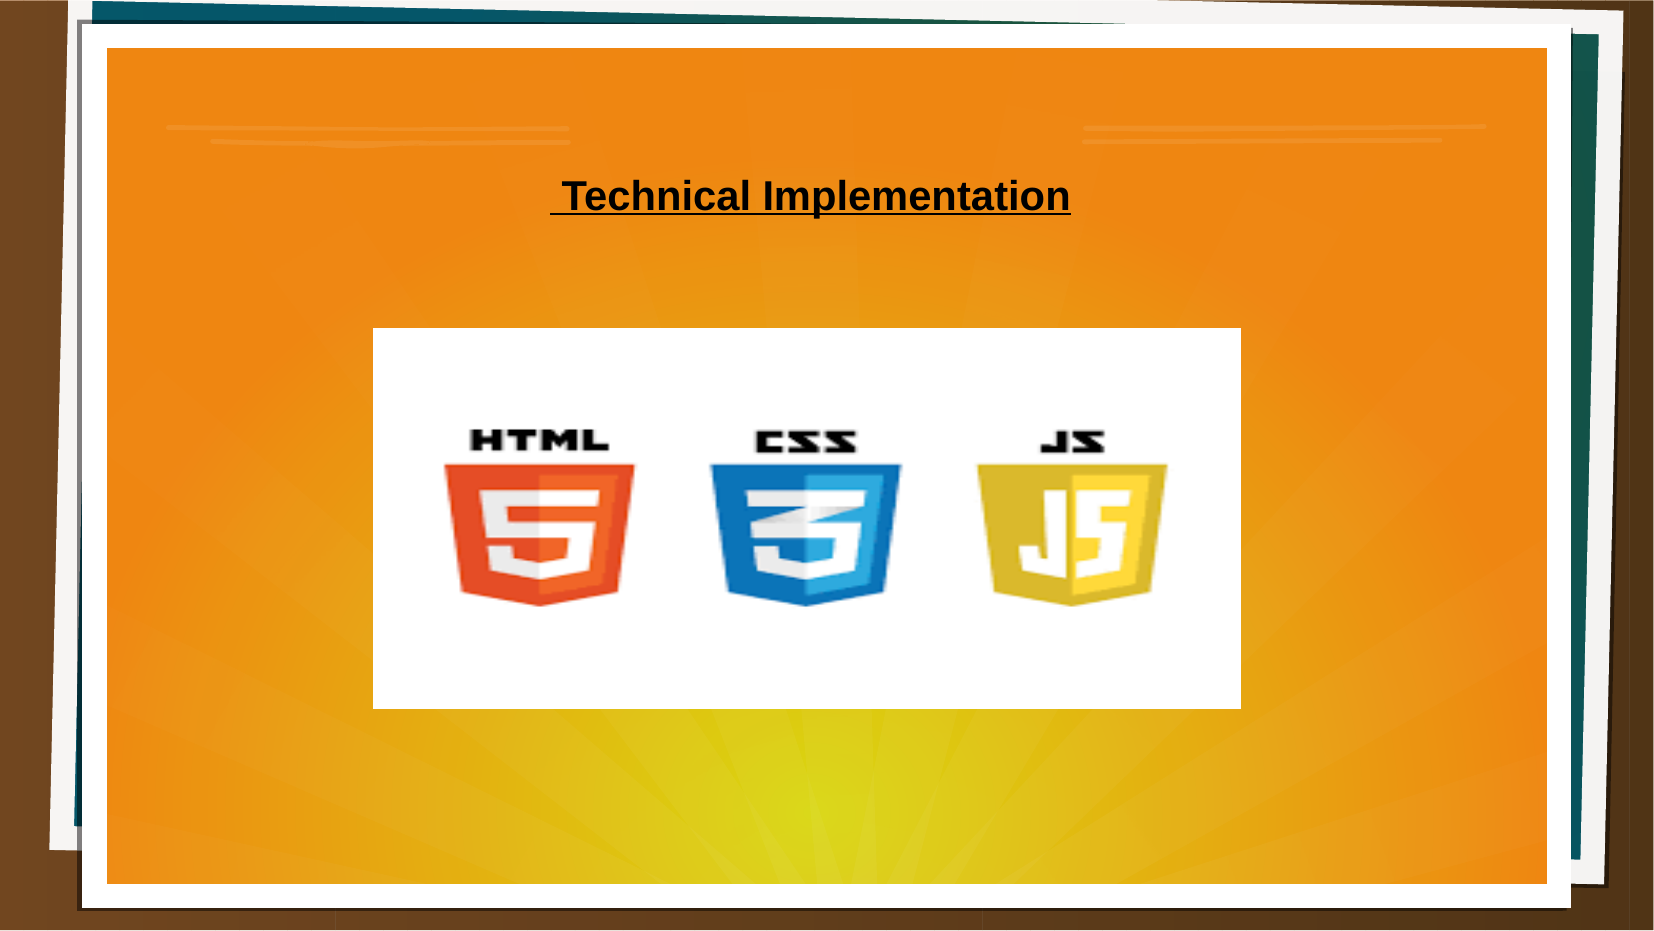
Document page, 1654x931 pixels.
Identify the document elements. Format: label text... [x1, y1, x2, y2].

picture [373, 328, 1241, 709]
text_box Technical Implementation [472, 165, 1099, 227]
